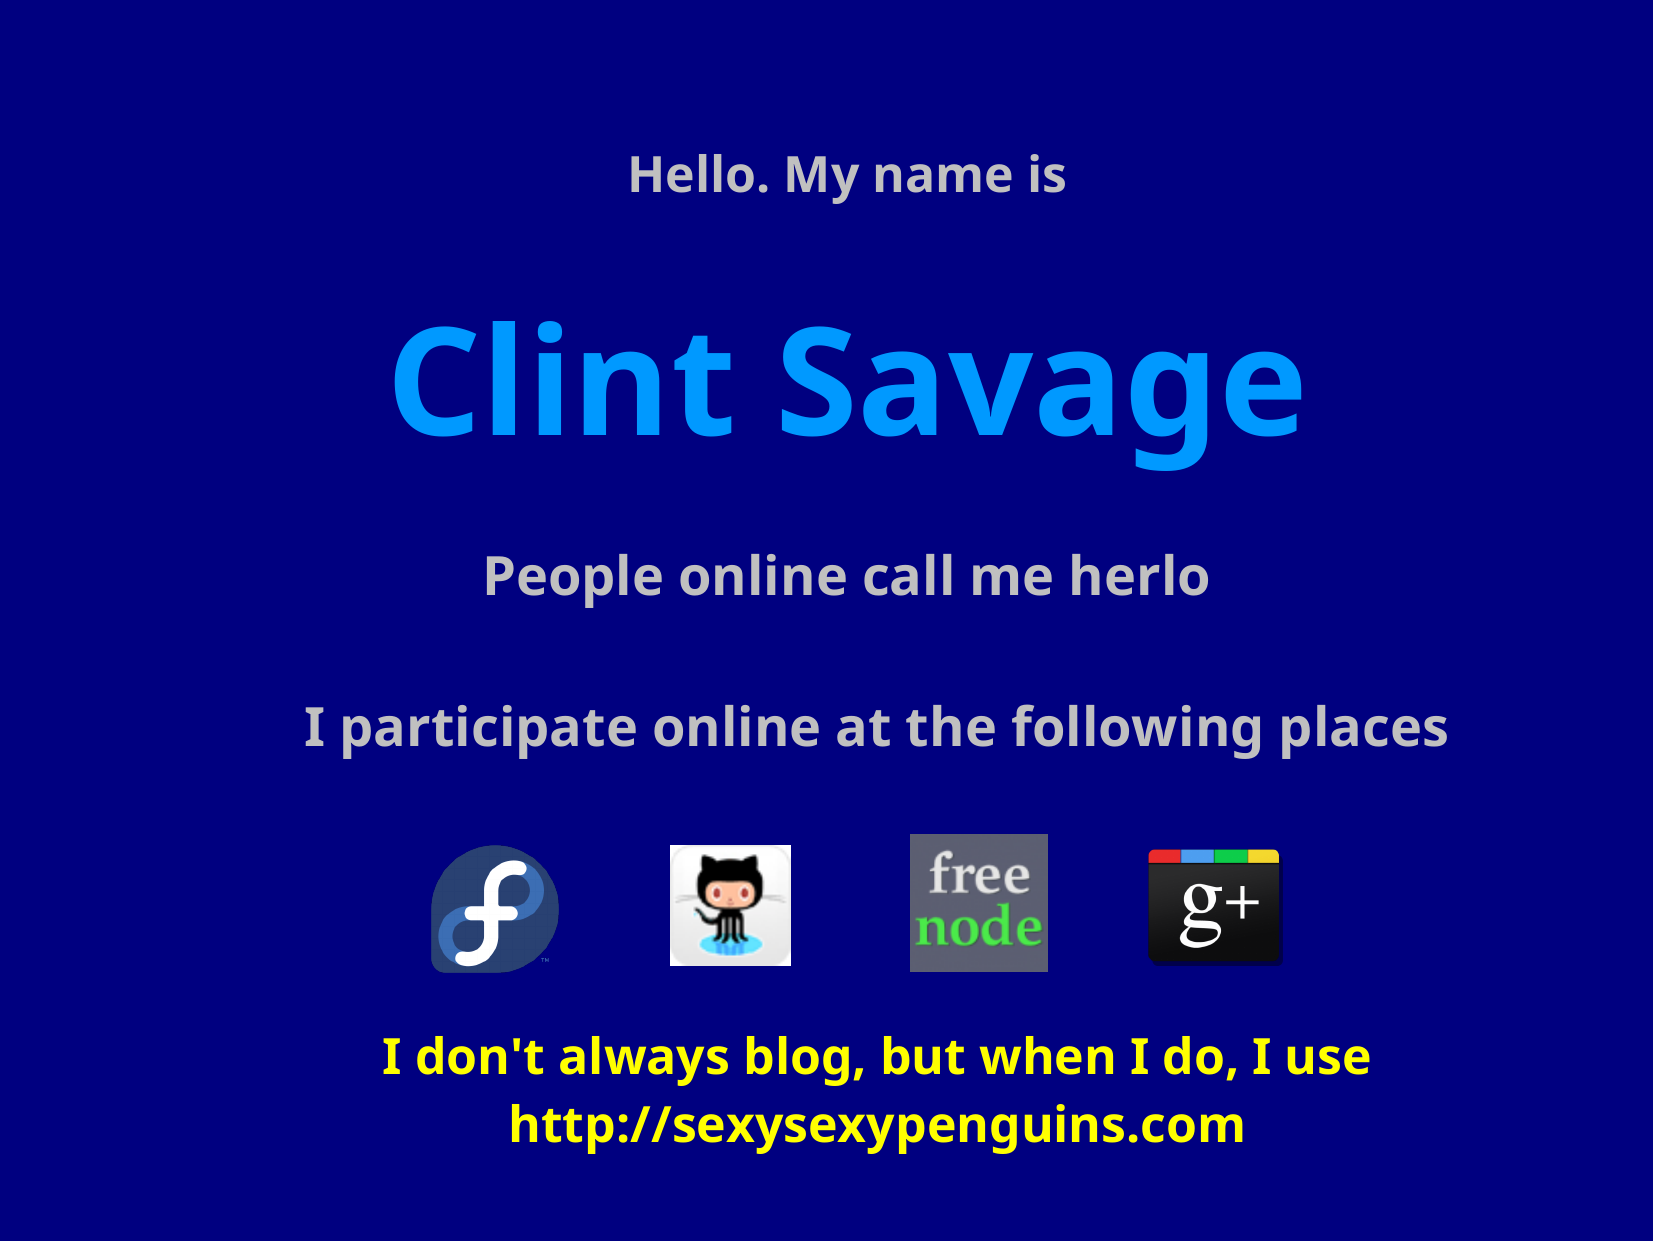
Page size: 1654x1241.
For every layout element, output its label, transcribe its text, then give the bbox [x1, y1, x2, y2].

picture [670, 845, 791, 966]
text_box I don't always blog, but when I do, I use http://sexysexypenguins.com [270, 1024, 1486, 1154]
picture [431, 845, 559, 973]
subtitle Hello. My name is Clint Savage People online call me herlo [164, 114, 1530, 637]
picture [1138, 839, 1292, 966]
text_box I participate online at the following places [270, 690, 1486, 761]
picture [910, 834, 1048, 972]
